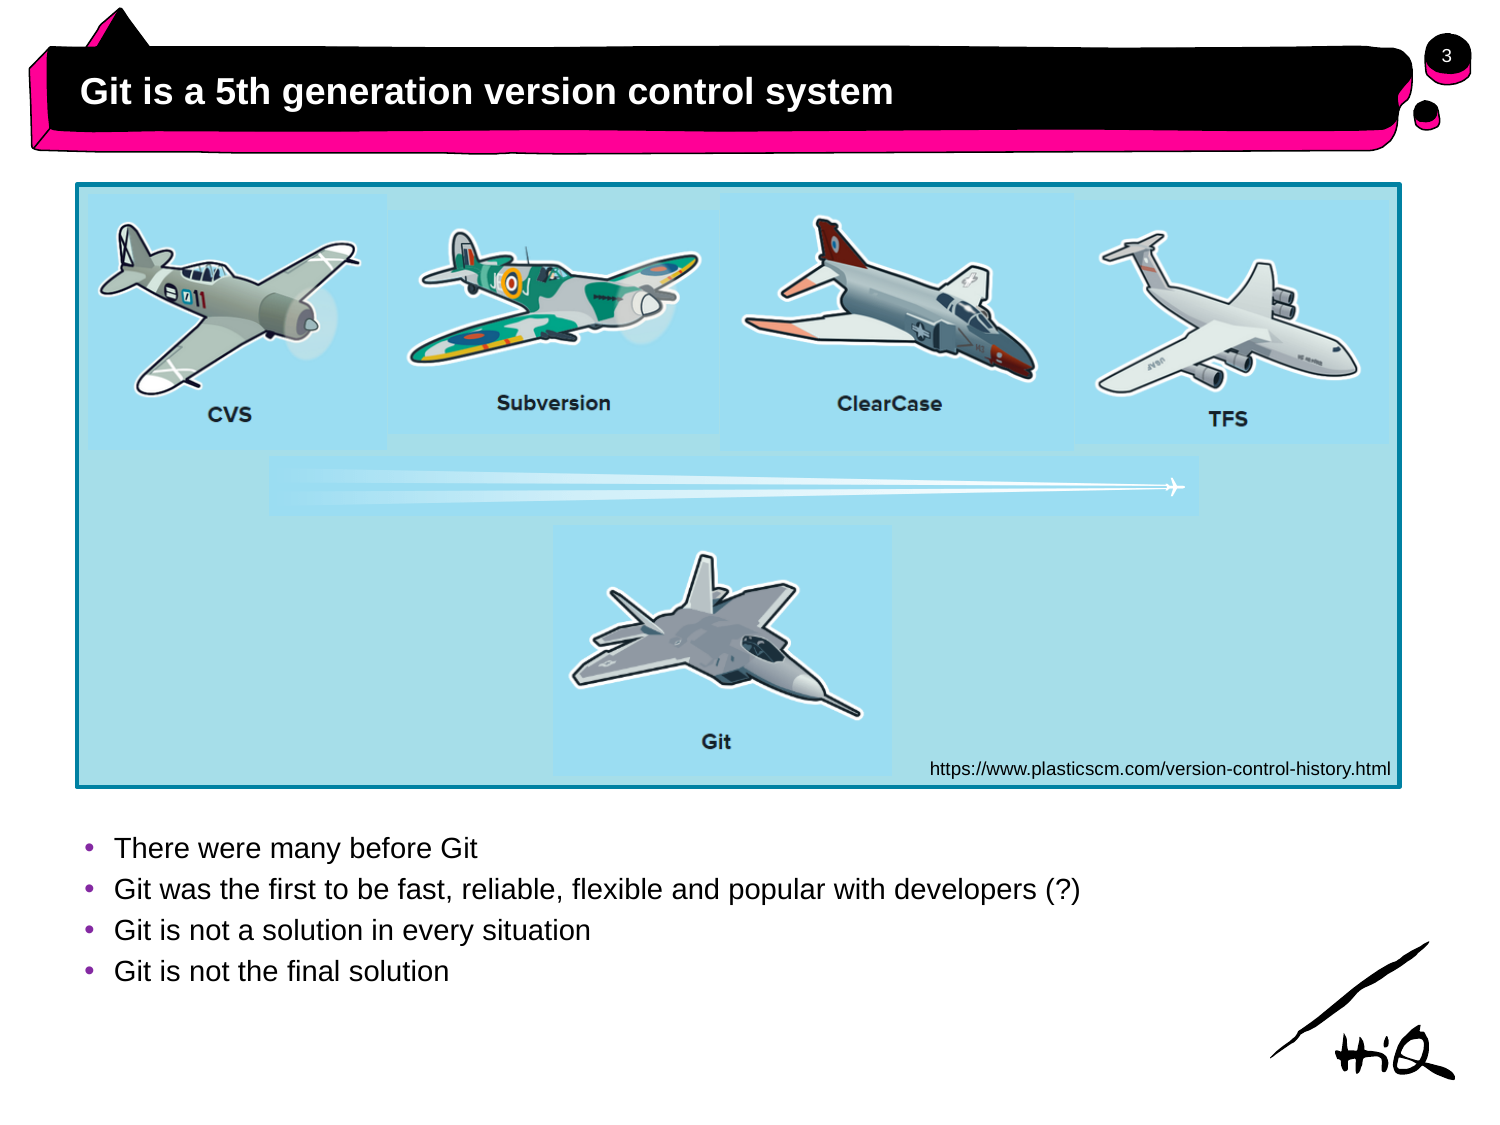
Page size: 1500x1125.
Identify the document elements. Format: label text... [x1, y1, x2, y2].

text_box https://www.plasticscm.com/version-control-history.html [797, 749, 1406, 787]
text_box [76, 184, 1400, 787]
picture [388, 210, 719, 434]
picture [88, 194, 387, 450]
slide_number <number> [1423, 30, 1471, 79]
picture [553, 525, 892, 776]
list There were many before Git Git was the first to be fast, reliable, flexible and popular with developers (?) Git is not a solution in every situation Git is not the final solution [69, 822, 1369, 1024]
picture [269, 456, 1199, 516]
picture [720, 193, 1074, 452]
title Git is a 5th generation version control system [64, 54, 1365, 126]
picture [1075, 200, 1389, 444]
